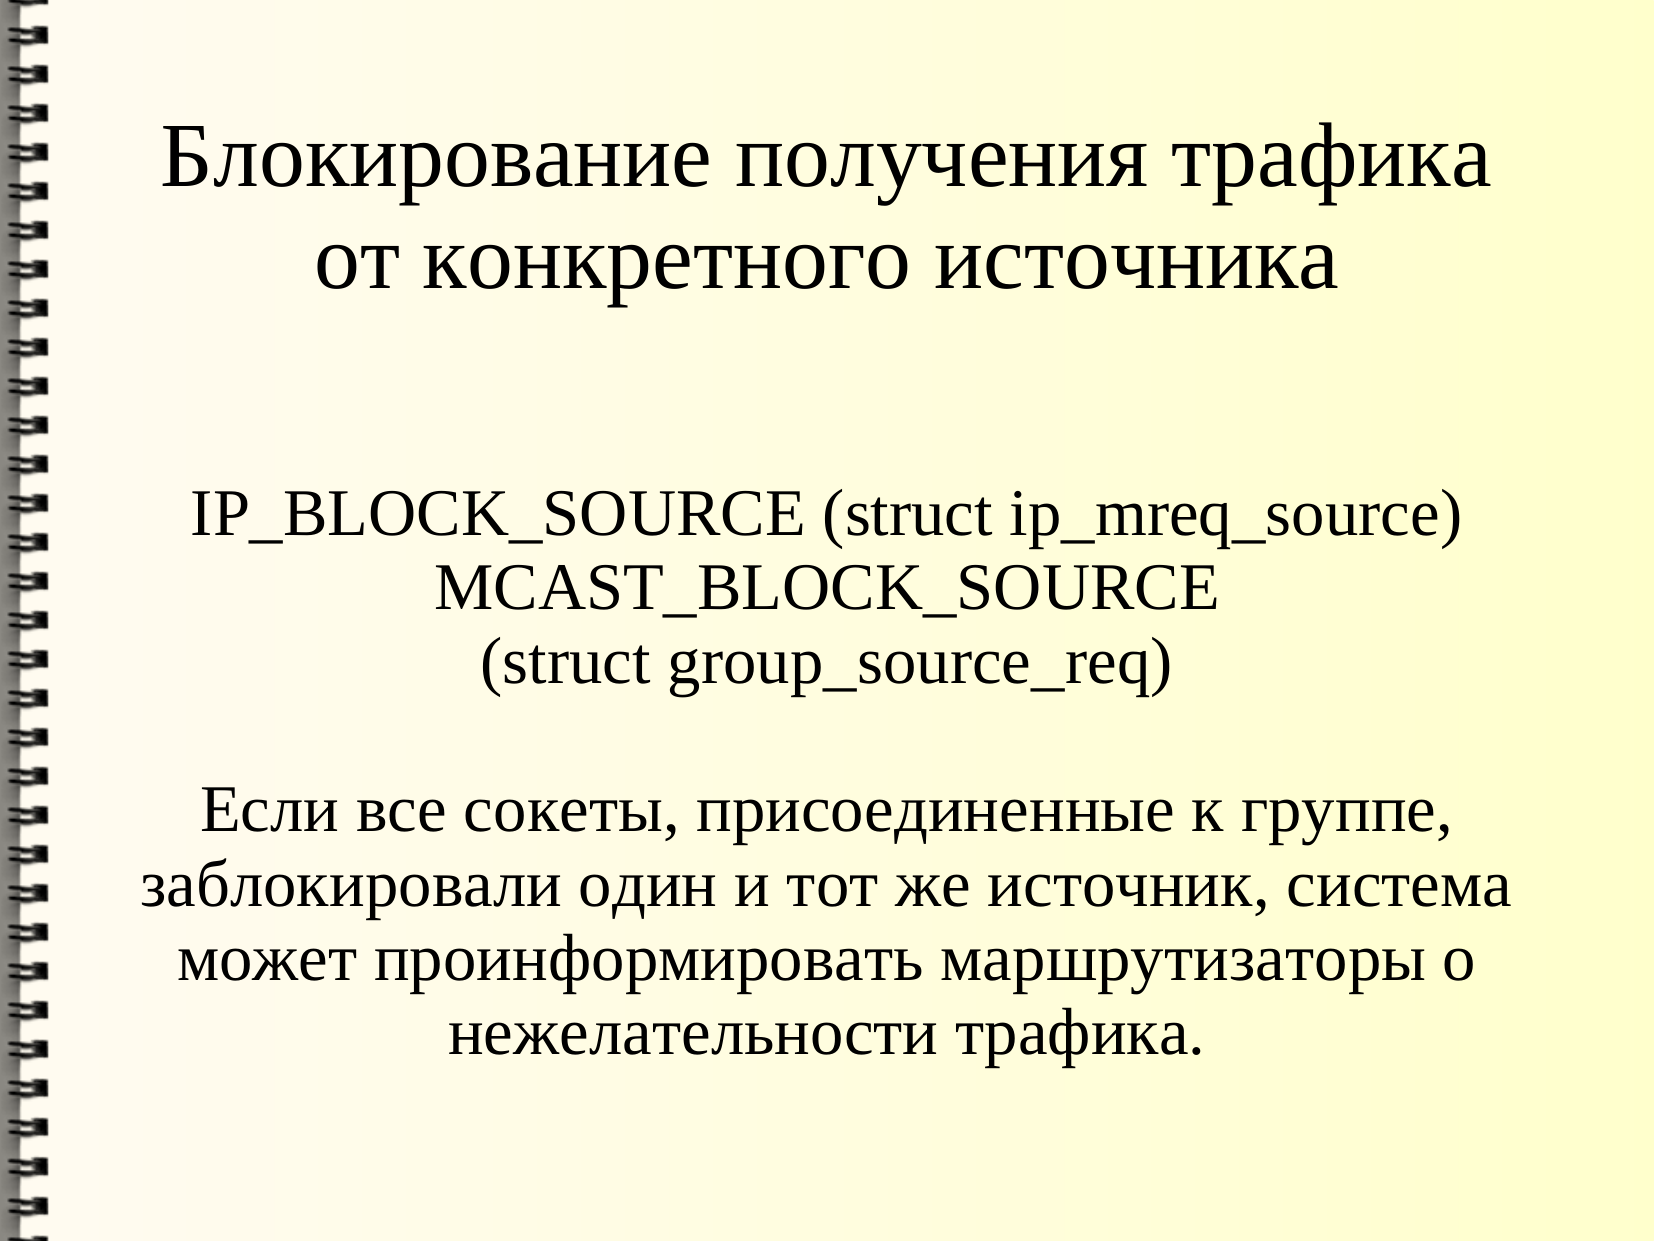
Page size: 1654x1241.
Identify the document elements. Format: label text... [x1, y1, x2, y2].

title Блокирование получения трафика от конкретного источника [121, 102, 1534, 311]
subtitle IP_BLOCK_SOURCE (struct ip_mreq_source) MCAST_BLOCK_SOURCE (struct group_source_req) Если все сокеты, присоединенные к группе, заблокировали один и тот же источник, система может проинформировать маршрутизаторы о нежелательности трафика. [121, 344, 1534, 1200]
picture [0, 0, 1654, 1241]
